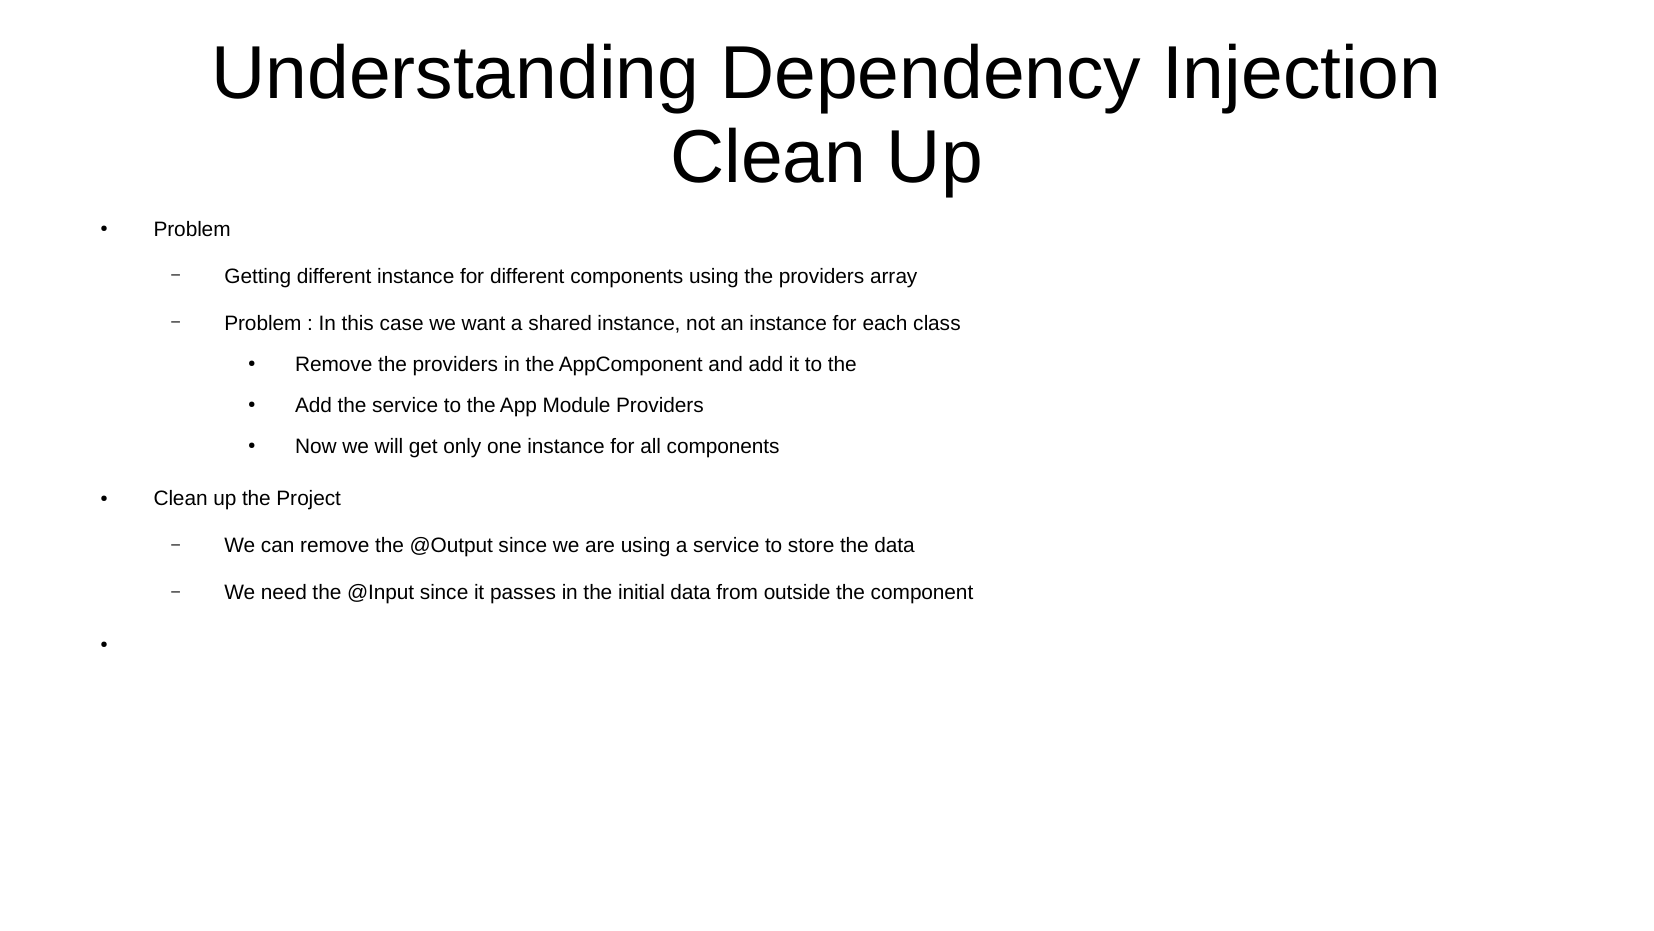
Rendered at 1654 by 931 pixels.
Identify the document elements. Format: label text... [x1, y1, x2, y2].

title Understanding Dependency Injection Clean Up [82, 30, 1571, 199]
list Problem Getting different instance for different components using the providers array Problem : In this case we want a shared instance, not an instance for each class Remove the providers in the AppComponent and add it to the Add the service to the App Module Providers Now we will get only one instance for all components Clean up the Project We can remove the @Output since we are using a service to store the data We need the @Input since it passes in the initial data from outside the component [82, 217, 1636, 916]
